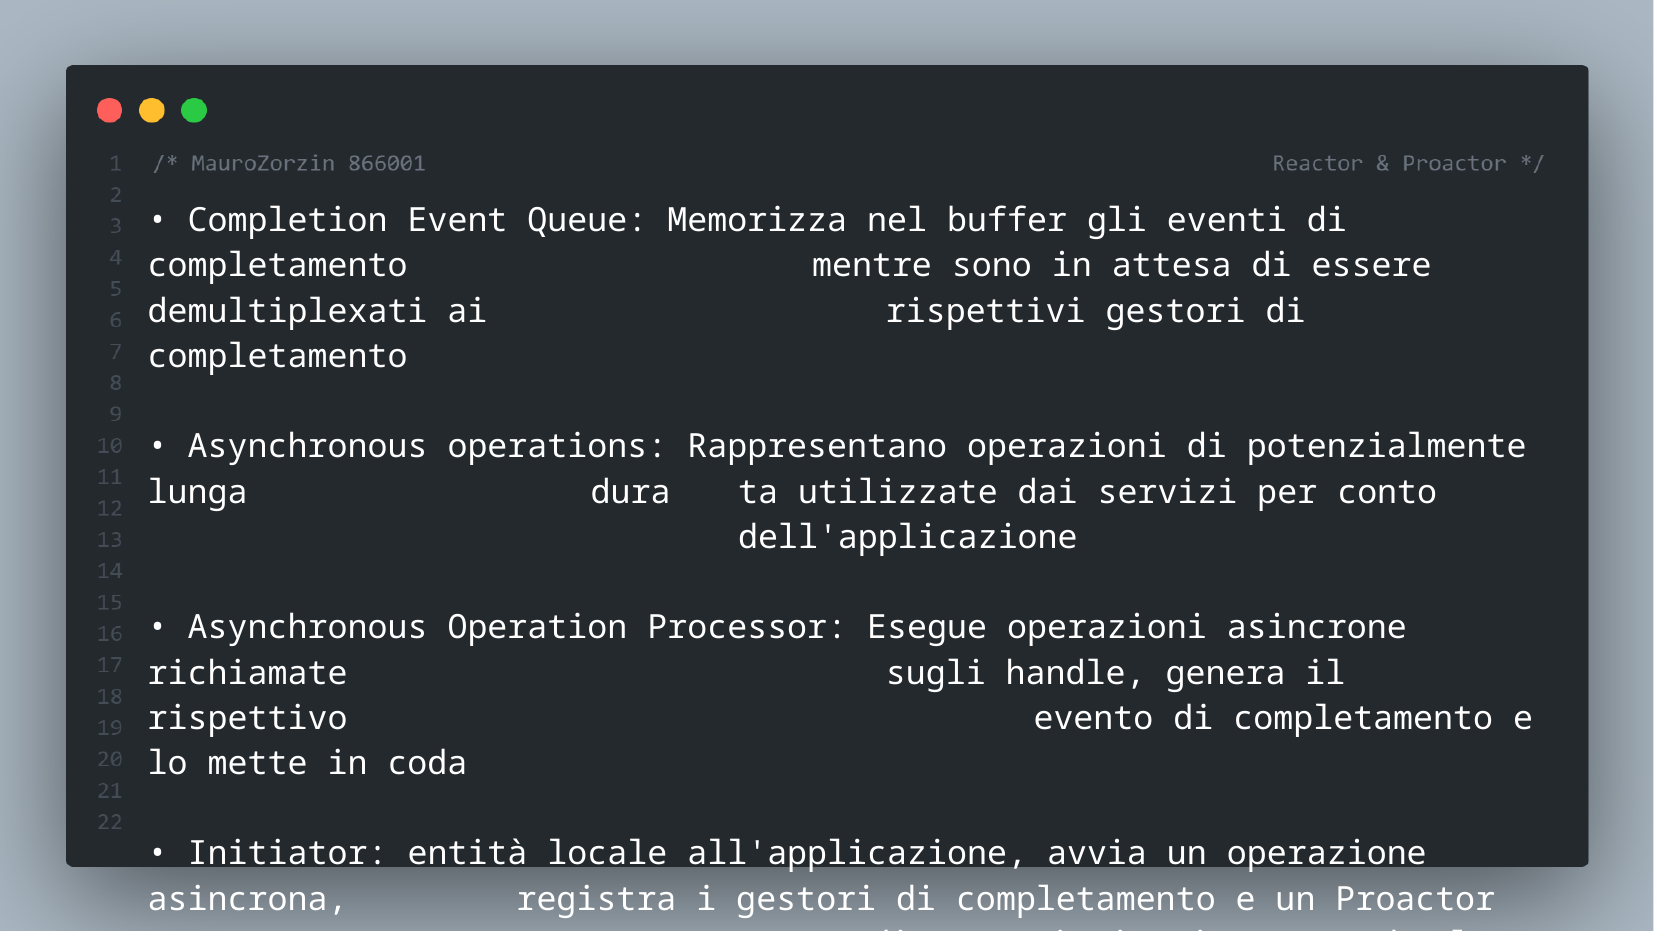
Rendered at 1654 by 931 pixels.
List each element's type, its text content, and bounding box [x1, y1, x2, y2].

picture [0, 0, 1654, 931]
subtitle • Completion Event Queue: Memorizza nel buffer gli eventi di completamento mentre sono in attesa di essere demultiplexati ai rispettivi gestori di completamento • Asynchronous operations: Rappresentano operazioni di potenzialmente lunga dura ta utilizzate dai servizi per conto dell'applicazione • Asynchronous Operation Processor: Esegue operazioni asincrone richiamate sugli handle, genera il rispettivo evento di completamento e lo mette in coda • Initiator: entità locale all'applicazione, avvia un operazione asincrona, registra i gestori di completamento e un Proactor con un processore di operazioni asincrone, che lo notifica quando le operazioni sono completate [147, 196, 1536, 853]
